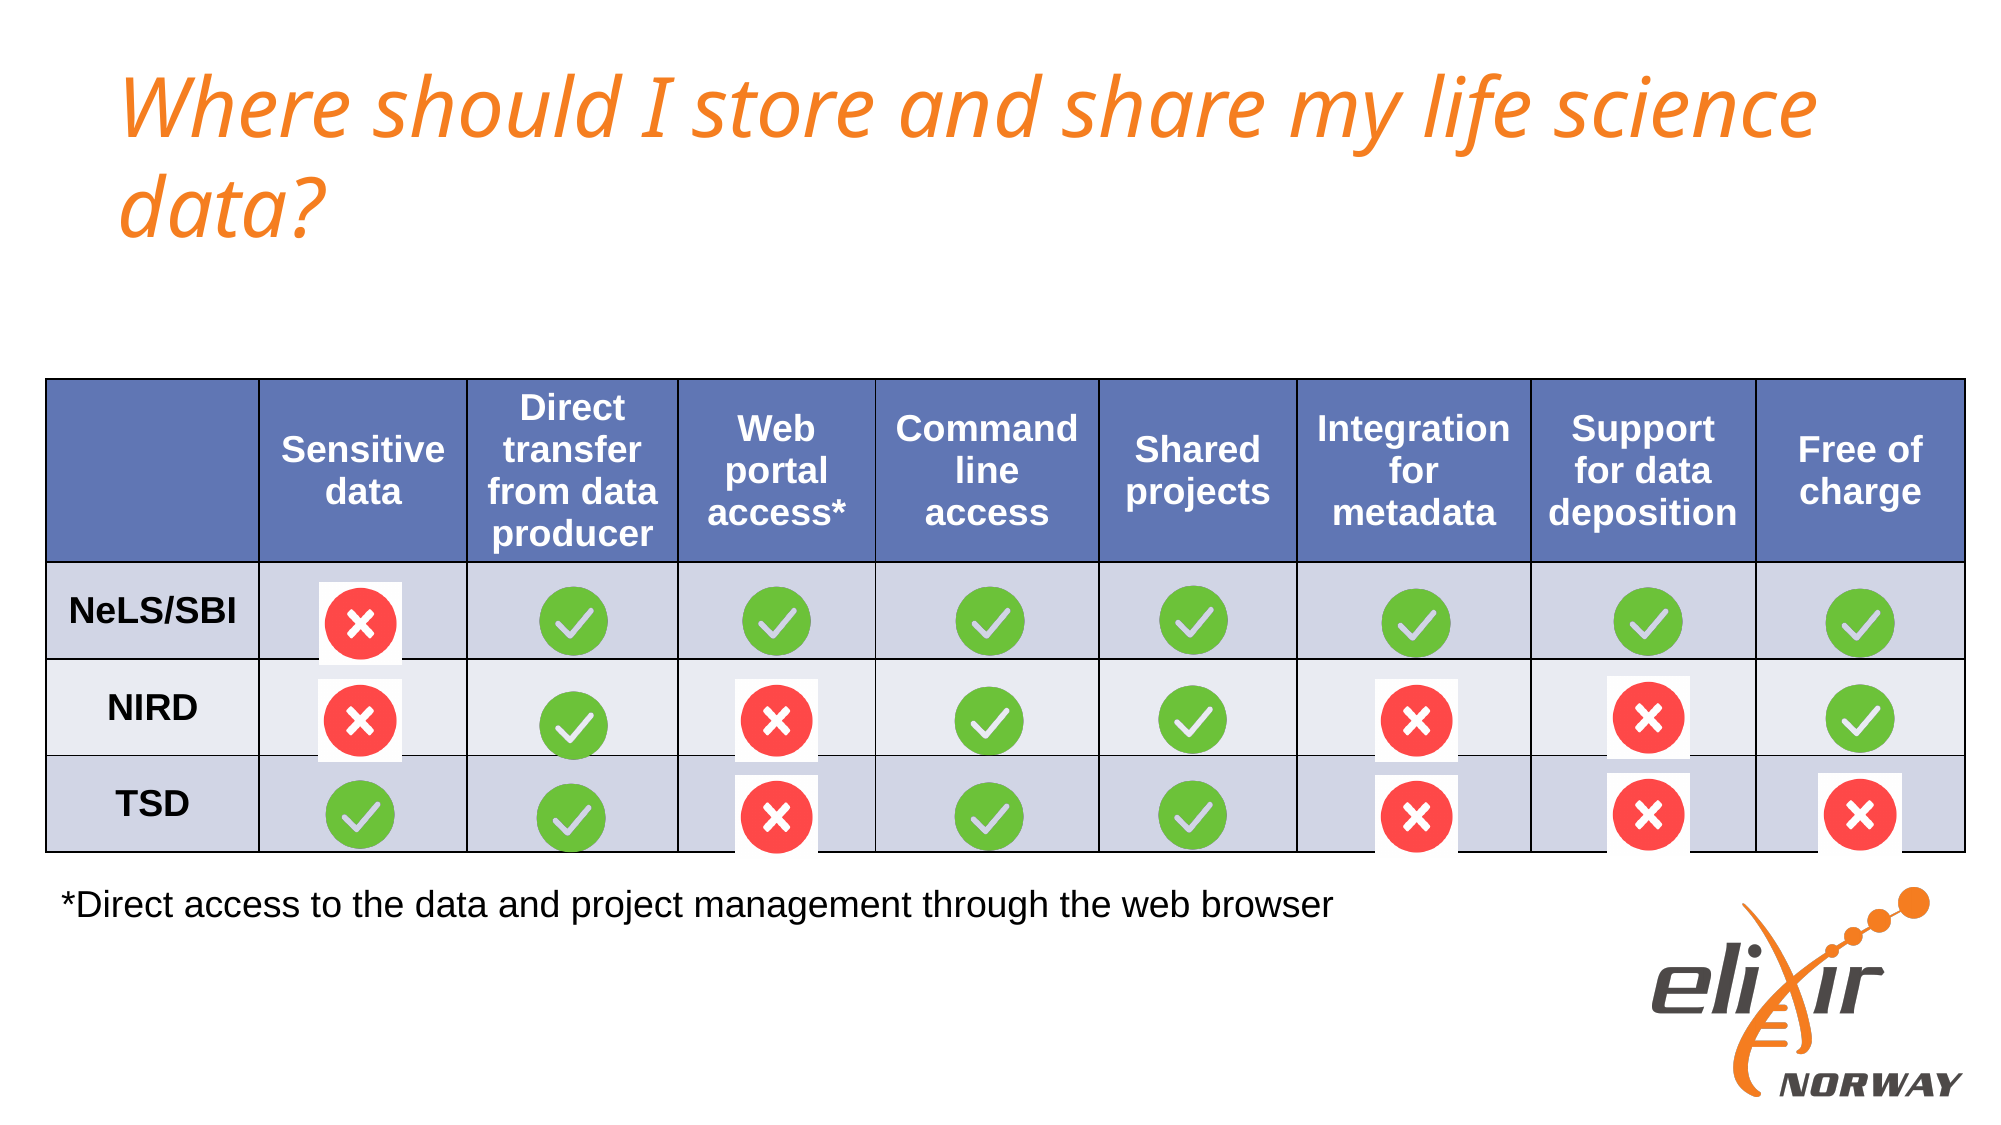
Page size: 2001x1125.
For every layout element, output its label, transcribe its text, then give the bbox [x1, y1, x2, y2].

picture [939, 571, 1040, 867]
picture [521, 676, 623, 868]
table_cell [679, 660, 875, 755]
table_cell [468, 756, 524, 851]
table_cell [1100, 563, 1296, 658]
table_cell [1100, 756, 1143, 851]
table_cell [260, 756, 466, 851]
table_cell [1298, 563, 1530, 658]
table_cell [1242, 660, 1296, 755]
table_cell [1532, 563, 1755, 658]
table_header Command line access [876, 380, 1098, 561]
table_cell [679, 563, 875, 658]
table_cell NIRD [47, 660, 258, 755]
picture [1375, 775, 1458, 858]
table_header Web portal access* [679, 380, 875, 561]
table_cell [1039, 756, 1098, 851]
picture [735, 679, 818, 762]
title Where should I store and share my life science data? [117, 54, 1902, 161]
table_header [47, 380, 258, 561]
table_header Free of charge [1757, 380, 1964, 561]
table_cell [1298, 756, 1530, 851]
table_cell [468, 563, 677, 658]
table_cell [468, 660, 677, 755]
table_cell [1298, 660, 1530, 755]
table_cell [1532, 660, 1755, 755]
picture [727, 571, 826, 671]
picture [318, 679, 402, 762]
picture [310, 765, 410, 865]
table_cell [876, 756, 939, 851]
table_cell [1100, 660, 1144, 755]
text_box *Direct access to the data and project management through the web browser [46, 872, 1364, 933]
table_cell [260, 563, 466, 658]
picture [1652, 887, 1963, 1097]
table_cell [1757, 756, 1964, 851]
table_header Support for data deposition [1532, 380, 1755, 561]
table_cell [1039, 660, 1098, 755]
table_cell [1757, 563, 1964, 658]
picture [735, 775, 818, 859]
picture [1818, 773, 1902, 856]
table_cell [876, 660, 940, 755]
picture [319, 582, 402, 665]
table_header Shared projects [1100, 380, 1296, 561]
table_cell [876, 563, 1098, 658]
table_cell [1910, 660, 1964, 755]
picture [1143, 570, 1243, 865]
picture [1375, 679, 1458, 762]
table_cell [1242, 756, 1296, 851]
table_cell NeLS/SBI [47, 563, 258, 658]
picture [1607, 773, 1690, 856]
table_cell [1757, 660, 1810, 755]
picture [1607, 676, 1690, 759]
table_header Direct transfer from data producer [468, 380, 677, 561]
picture [1810, 573, 1910, 768]
picture [524, 571, 623, 671]
table_cell [621, 756, 677, 851]
table_cell TSD [47, 756, 258, 851]
table_cell [679, 756, 875, 851]
table_header Sensitive data [260, 380, 466, 561]
table_header Integration for metadata [1298, 380, 1530, 561]
picture [1366, 573, 1466, 673]
table_cell [260, 660, 466, 755]
table_cell [1532, 756, 1755, 851]
picture [1598, 572, 1698, 672]
